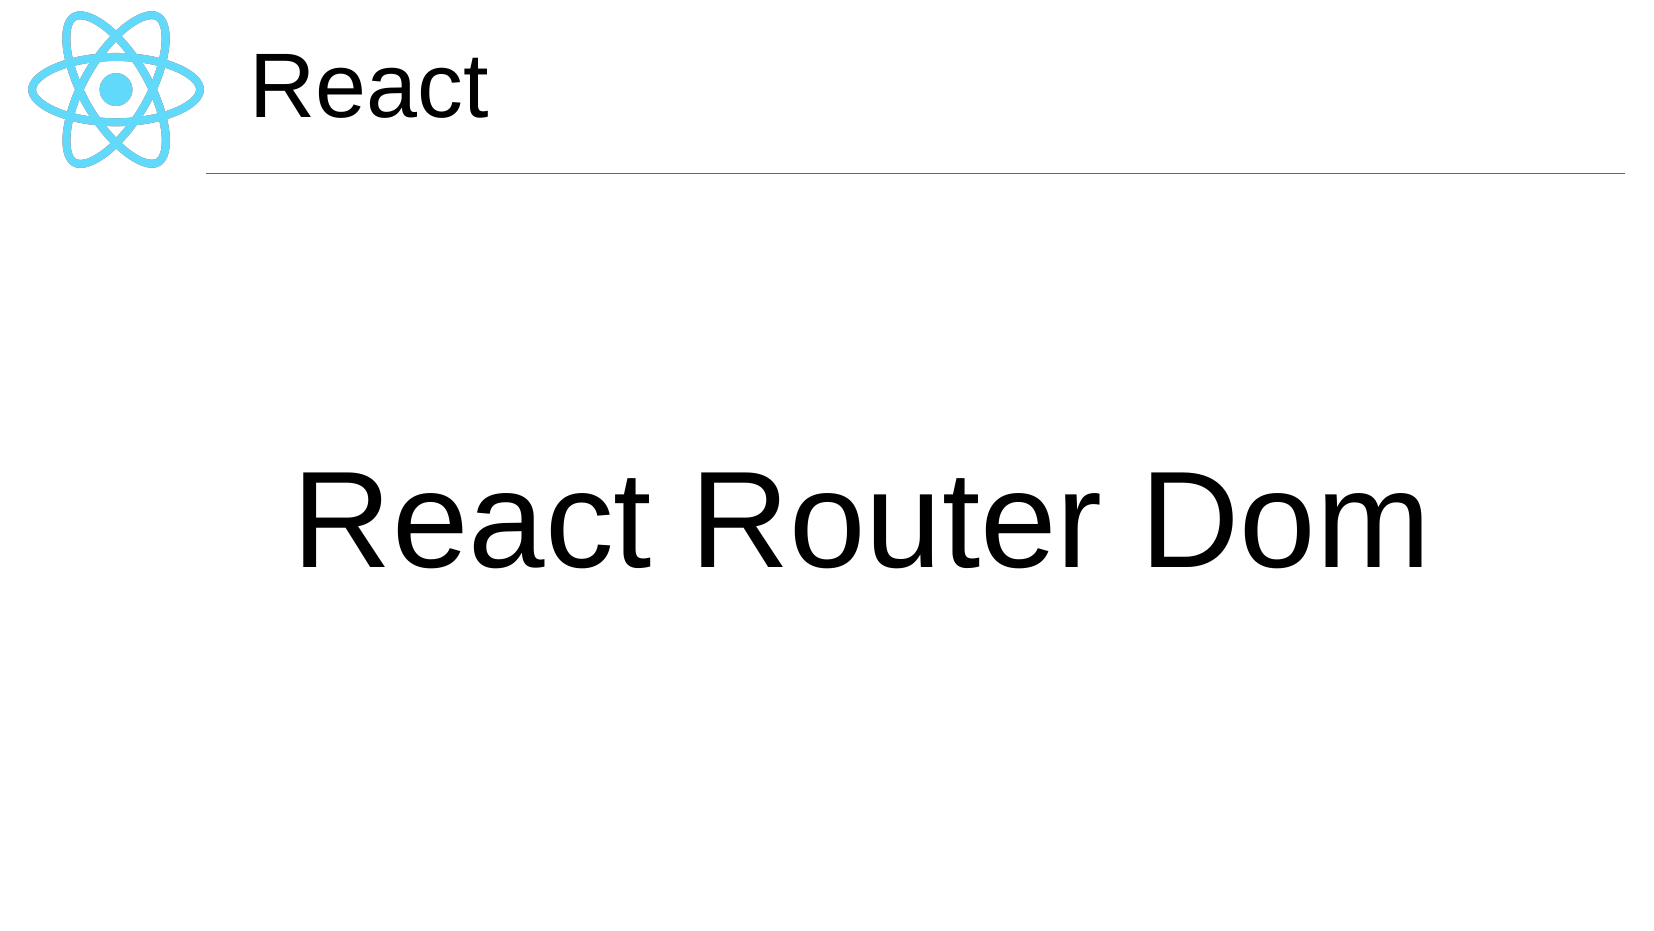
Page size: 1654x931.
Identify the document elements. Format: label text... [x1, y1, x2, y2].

picture [0, 0, 292, 207]
title React [292, 7, 1654, 164]
list React Router Dom [206, 442, 1447, 768]
